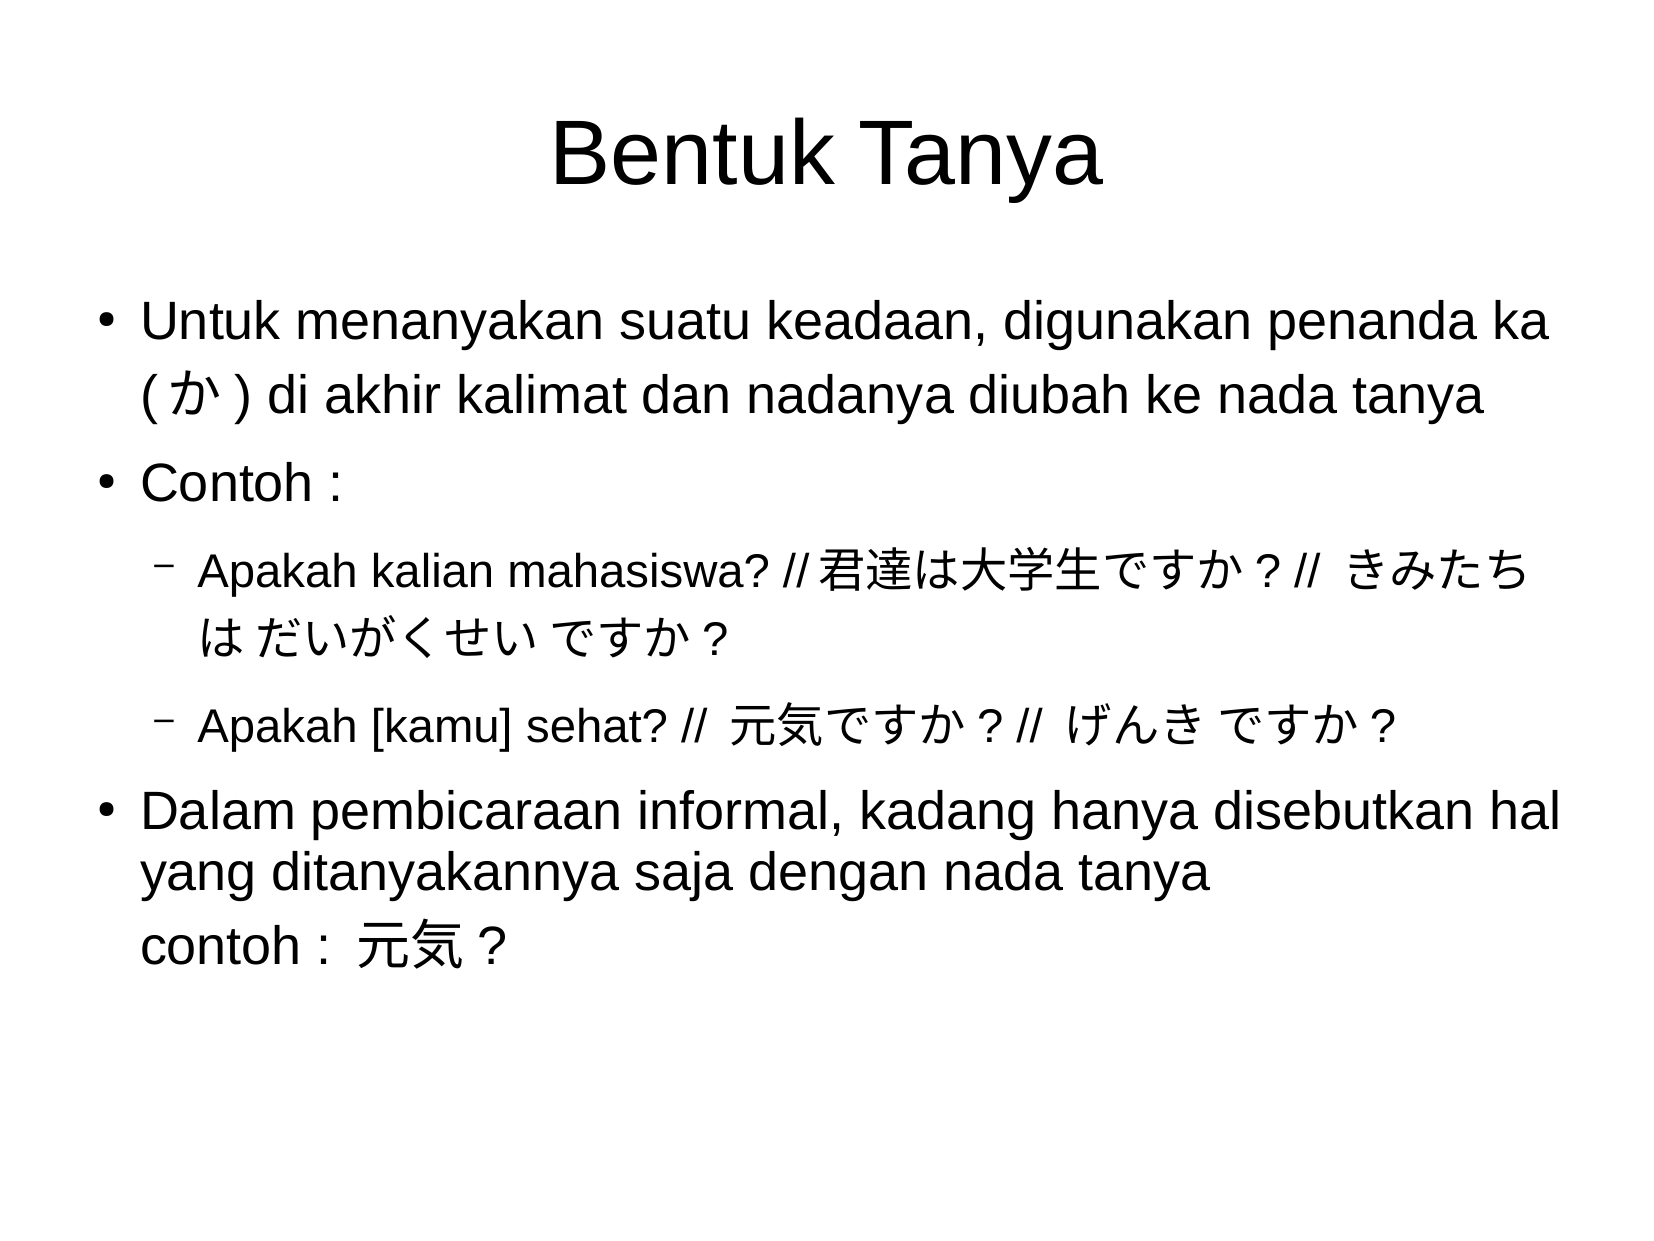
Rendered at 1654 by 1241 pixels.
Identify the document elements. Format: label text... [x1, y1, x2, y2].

list Untuk menanyakan suatu keadaan, digunakan penanda ka (か) di akhir kalimat dan nadanya diubah ke nada tanya Contoh : Apakah kalian mahasiswa? //君達は大学生ですか? // きみたち は だいがくせい ですか? Apakah [kamu] sehat? // 元気ですか? // げんき ですか? Dalam pembicaraan informal, kadang hanya disebutkan hal yang ditanyakannya saja dengan nada tanya contoh : 元気? [82, 290, 1571, 1010]
title Bentuk Tanya [82, 49, 1571, 257]
